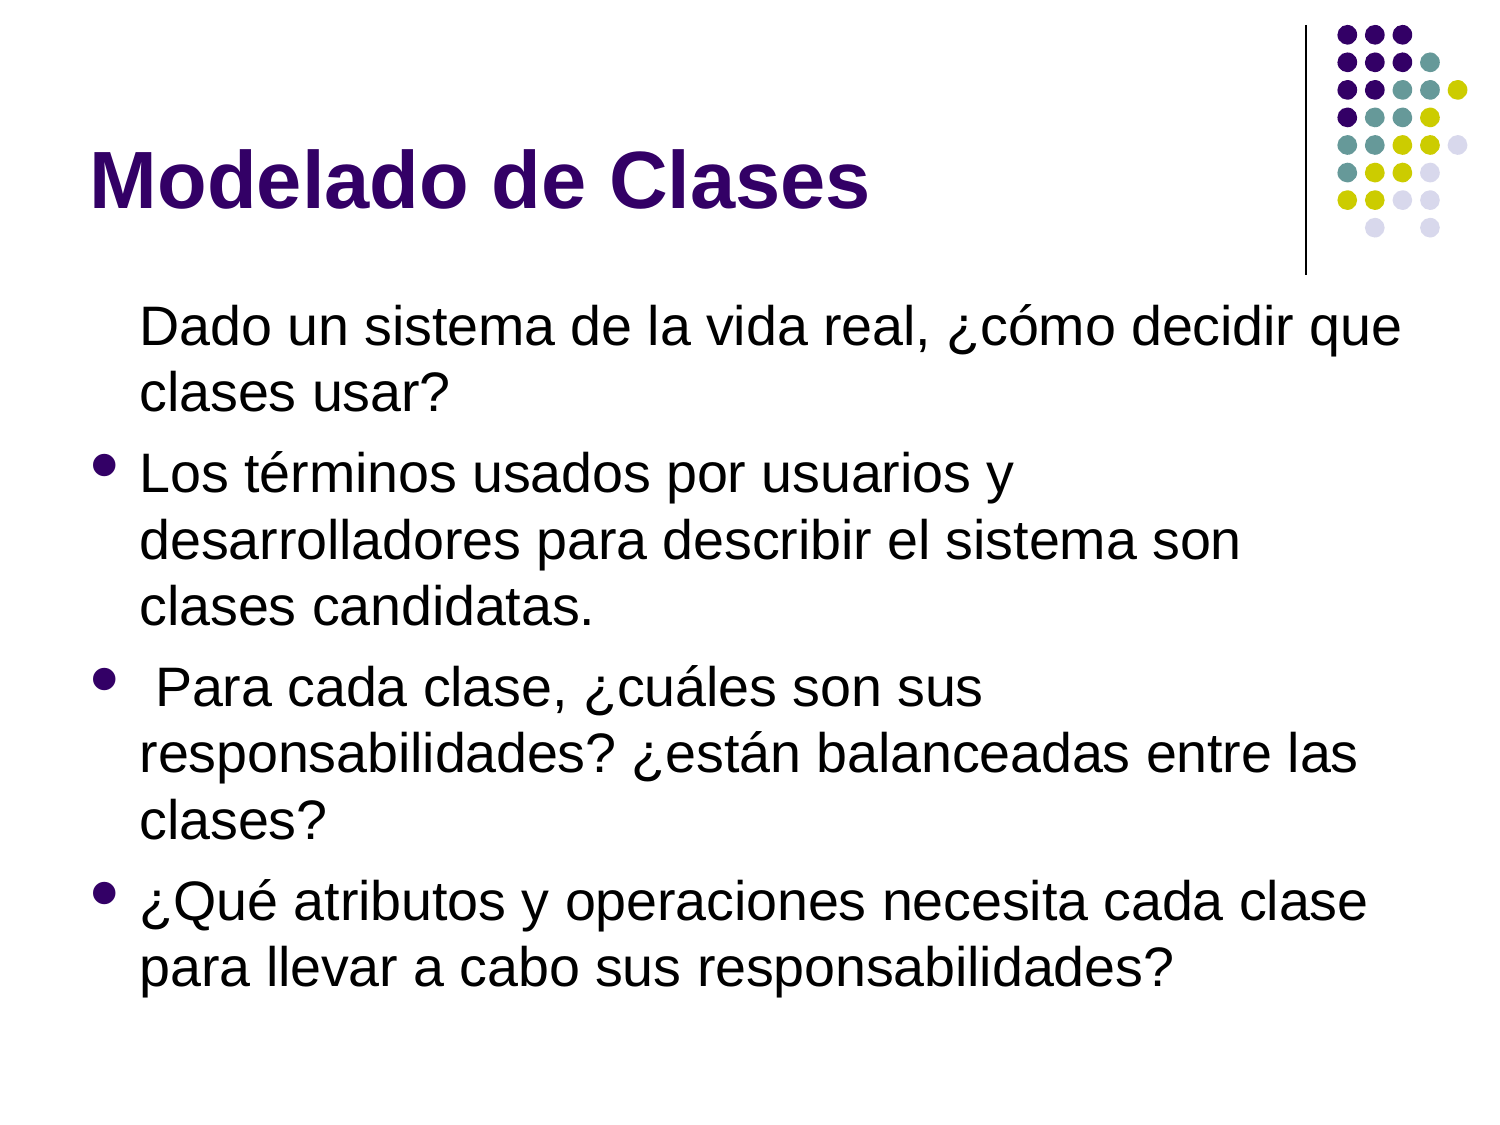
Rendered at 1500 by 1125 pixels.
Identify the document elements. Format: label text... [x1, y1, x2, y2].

list Dado un sistema de la vida real, ¿cómo decidir que clases usar? Los términos usados por usuarios y desarrolladores para describir el sistema son clases candidatas. Para cada clase, ¿cuáles son sus responsabilidades? ¿están balanceadas entre las clases? ¿Qué atributos y operaciones necesita cada clase para llevar a cabo sus responsabilidades? [75, 282, 1426, 1006]
title Modelado de Clases [74, 19, 1313, 233]
